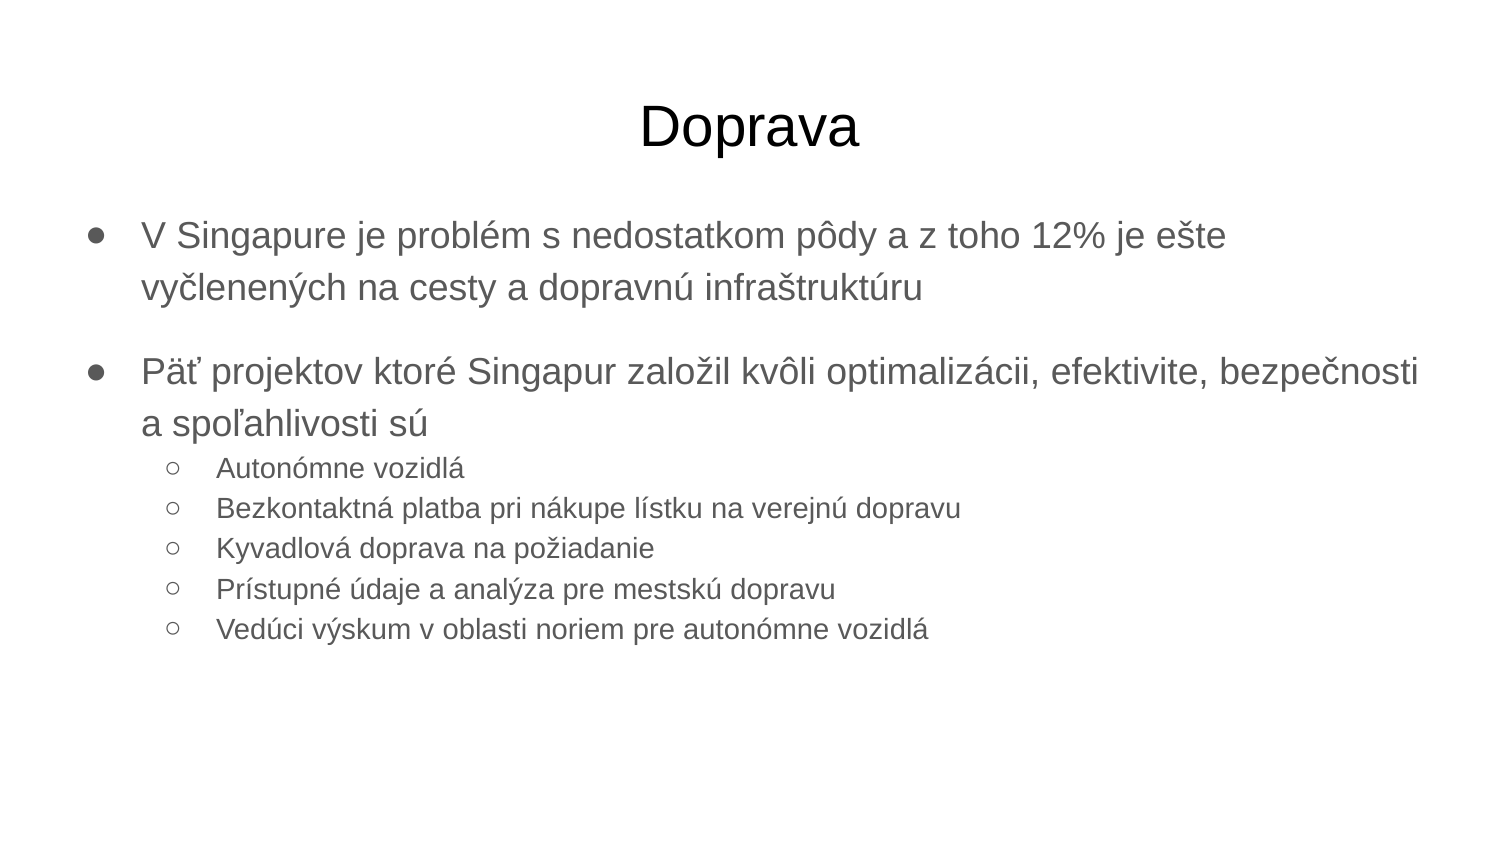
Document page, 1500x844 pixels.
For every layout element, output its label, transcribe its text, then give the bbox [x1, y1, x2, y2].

list V Singapure je problém s nedostatkom pôdy a z toho 12% je ešte vyčlenených na cesty a dopravnú infraštruktúru Päť projektov ktoré Singapur založil kvôli optimalizácii, efektivite, bezpečnosti a spoľahlivosti sú Autonómne vozidlá Bezkontaktná platba pri nákupe lístku na verejnú dopravu Kyvadlová doprava na požiadanie Prístupné údaje a analýza pre mestskú dopravu Vedúci výskum v oblasti noriem pre autonómne vozidlá [51, 189, 1449, 750]
title Doprava [51, 72, 1449, 167]
